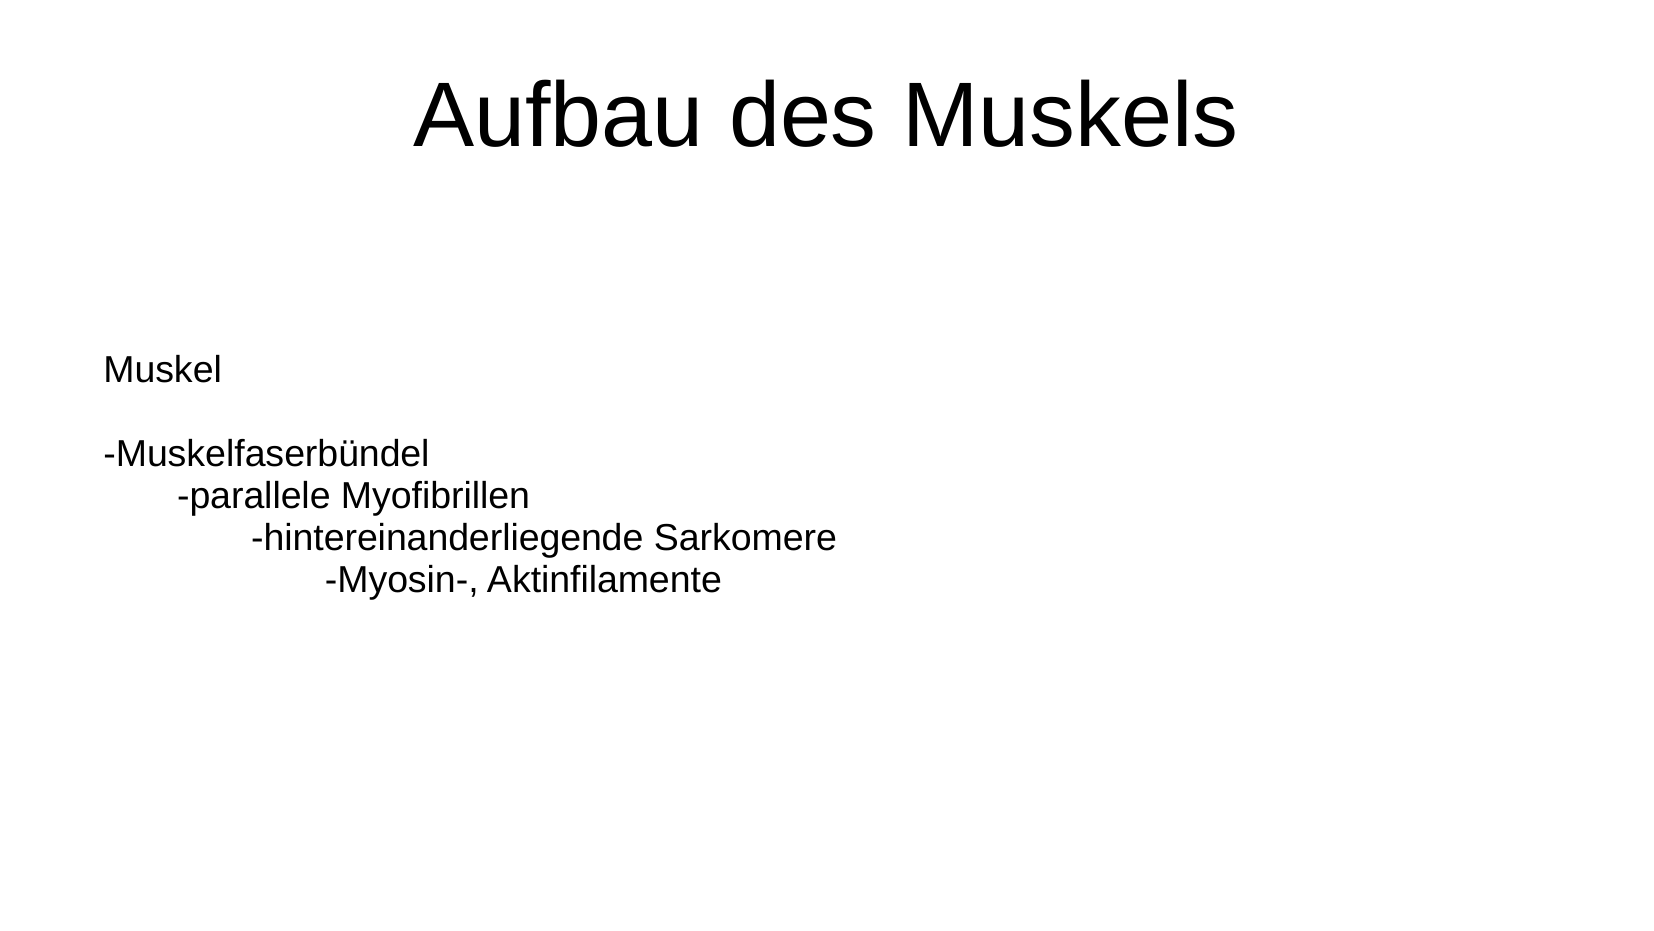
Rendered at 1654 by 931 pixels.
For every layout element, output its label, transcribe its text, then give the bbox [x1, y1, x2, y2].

title Aufbau des Muskels [82, 37, 1571, 193]
text_box Muskel -Muskelfaserbündel -parallele Myofibrillen -hintereinanderliegende Sarkomere -Myosin-, Aktinfilamente [88, 340, 1595, 692]
